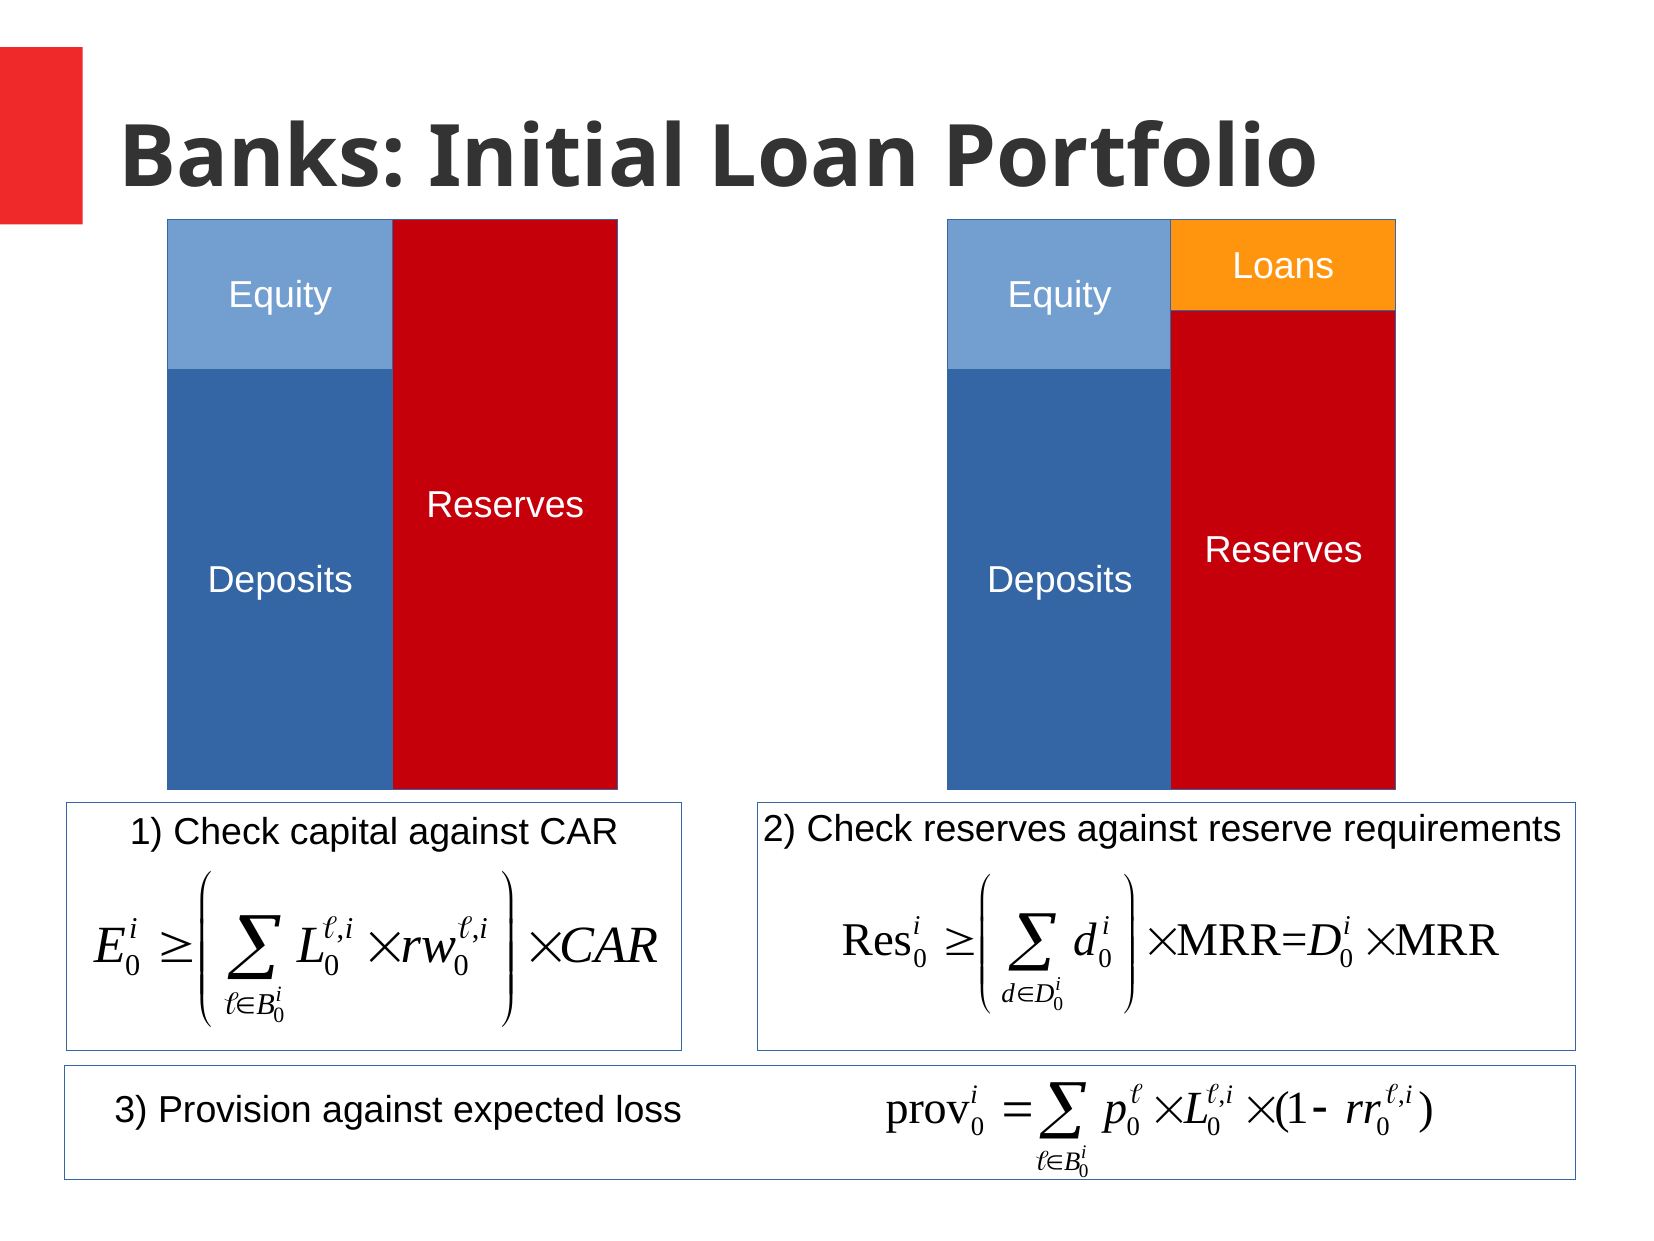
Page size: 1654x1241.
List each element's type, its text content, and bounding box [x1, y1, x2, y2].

text_box 2) Check reserves against reserve requirements [748, 799, 1589, 899]
text_box [66, 802, 682, 1051]
text_box [757, 802, 1576, 1051]
text_box [64, 1065, 1576, 1180]
text_box Deposits [947, 369, 1170, 790]
title Banks: Initial Loan Portfolio [118, 49, 1571, 257]
text_box Deposits [167, 369, 392, 790]
text_box Equity [167, 219, 392, 369]
text_box Reserves [392, 219, 618, 790]
text_box Reserves [1170, 311, 1396, 790]
text_box Loans [1170, 219, 1396, 311]
text_box Equity [947, 219, 1170, 369]
chart [878, 1180, 1442, 1186]
